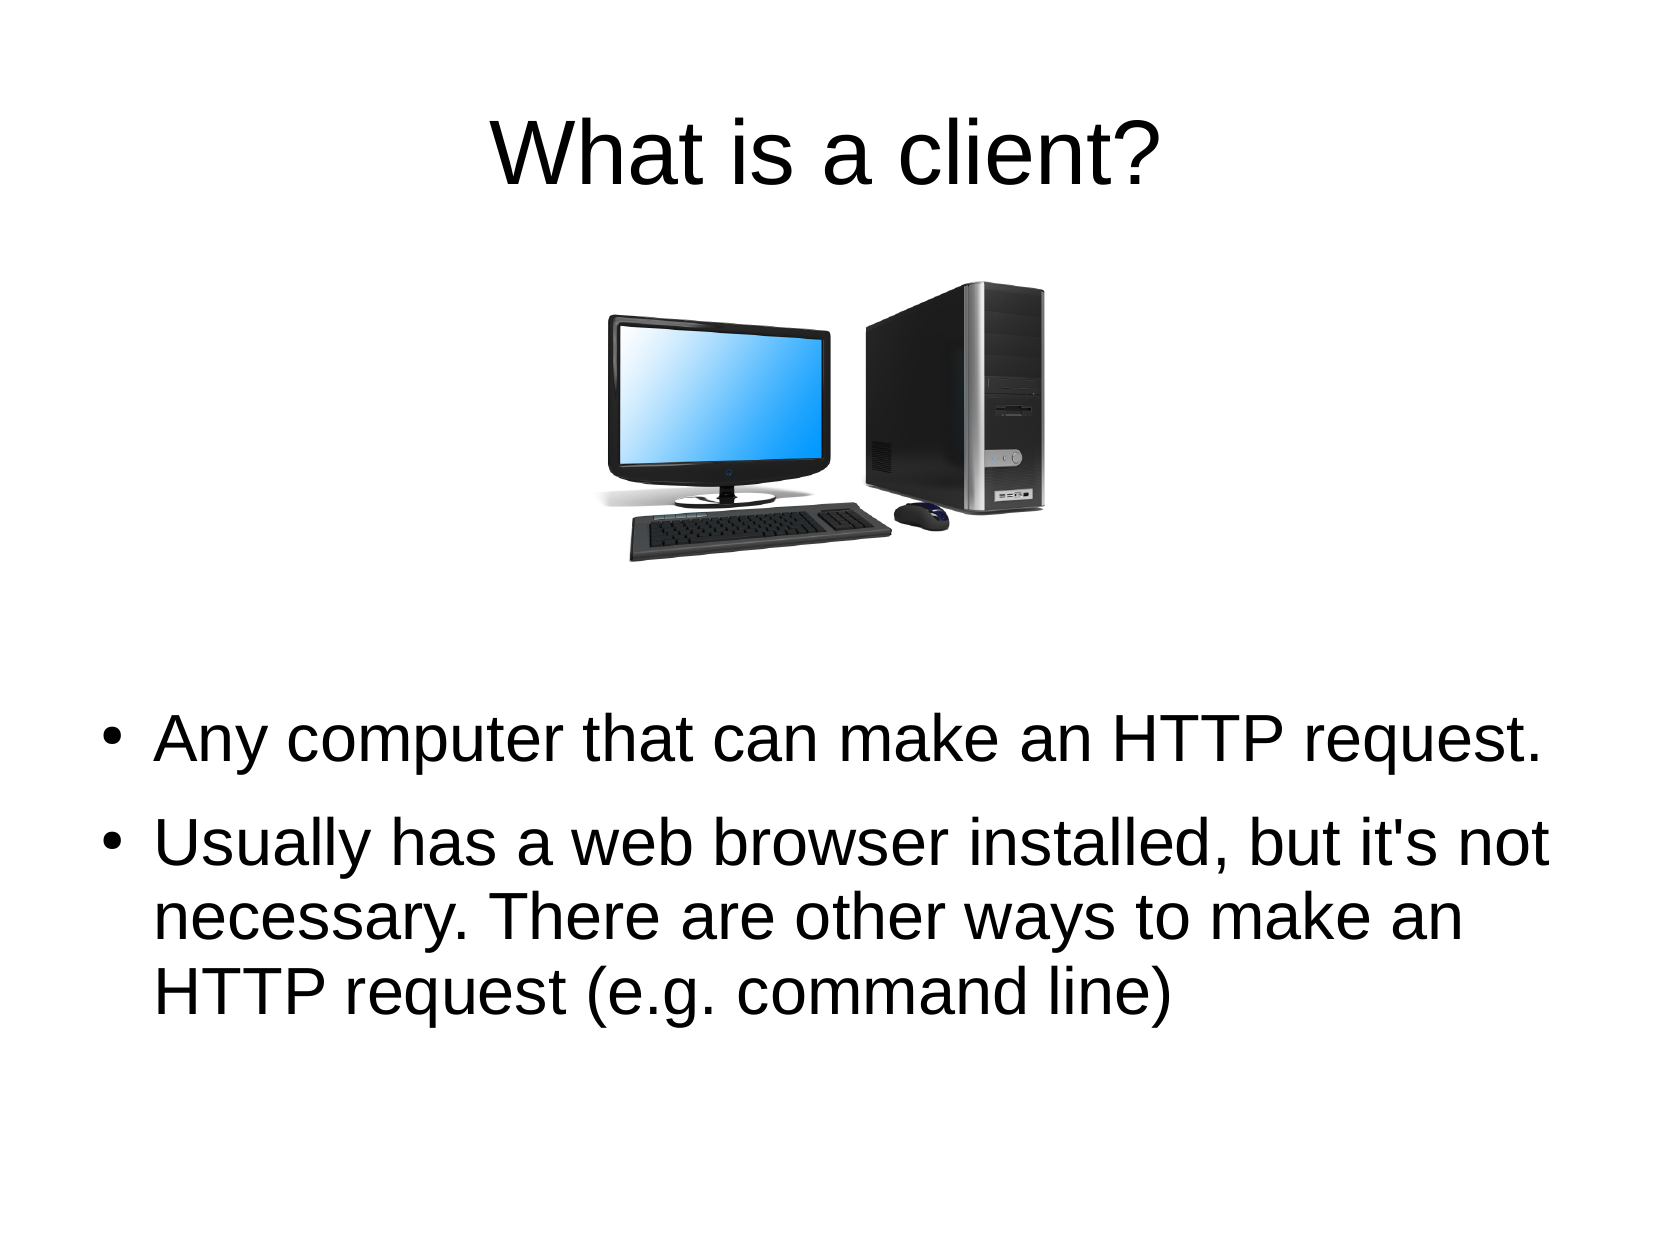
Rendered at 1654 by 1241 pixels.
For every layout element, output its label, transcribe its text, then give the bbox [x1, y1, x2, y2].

list Any computer that can make an HTTP request. Usually has a web browser installed, but it's not necessary. There are other ways to make an HTTP request (e.g. command line) [82, 700, 1571, 1201]
picture [585, 241, 1066, 602]
title What is a client? [82, 49, 1571, 257]
